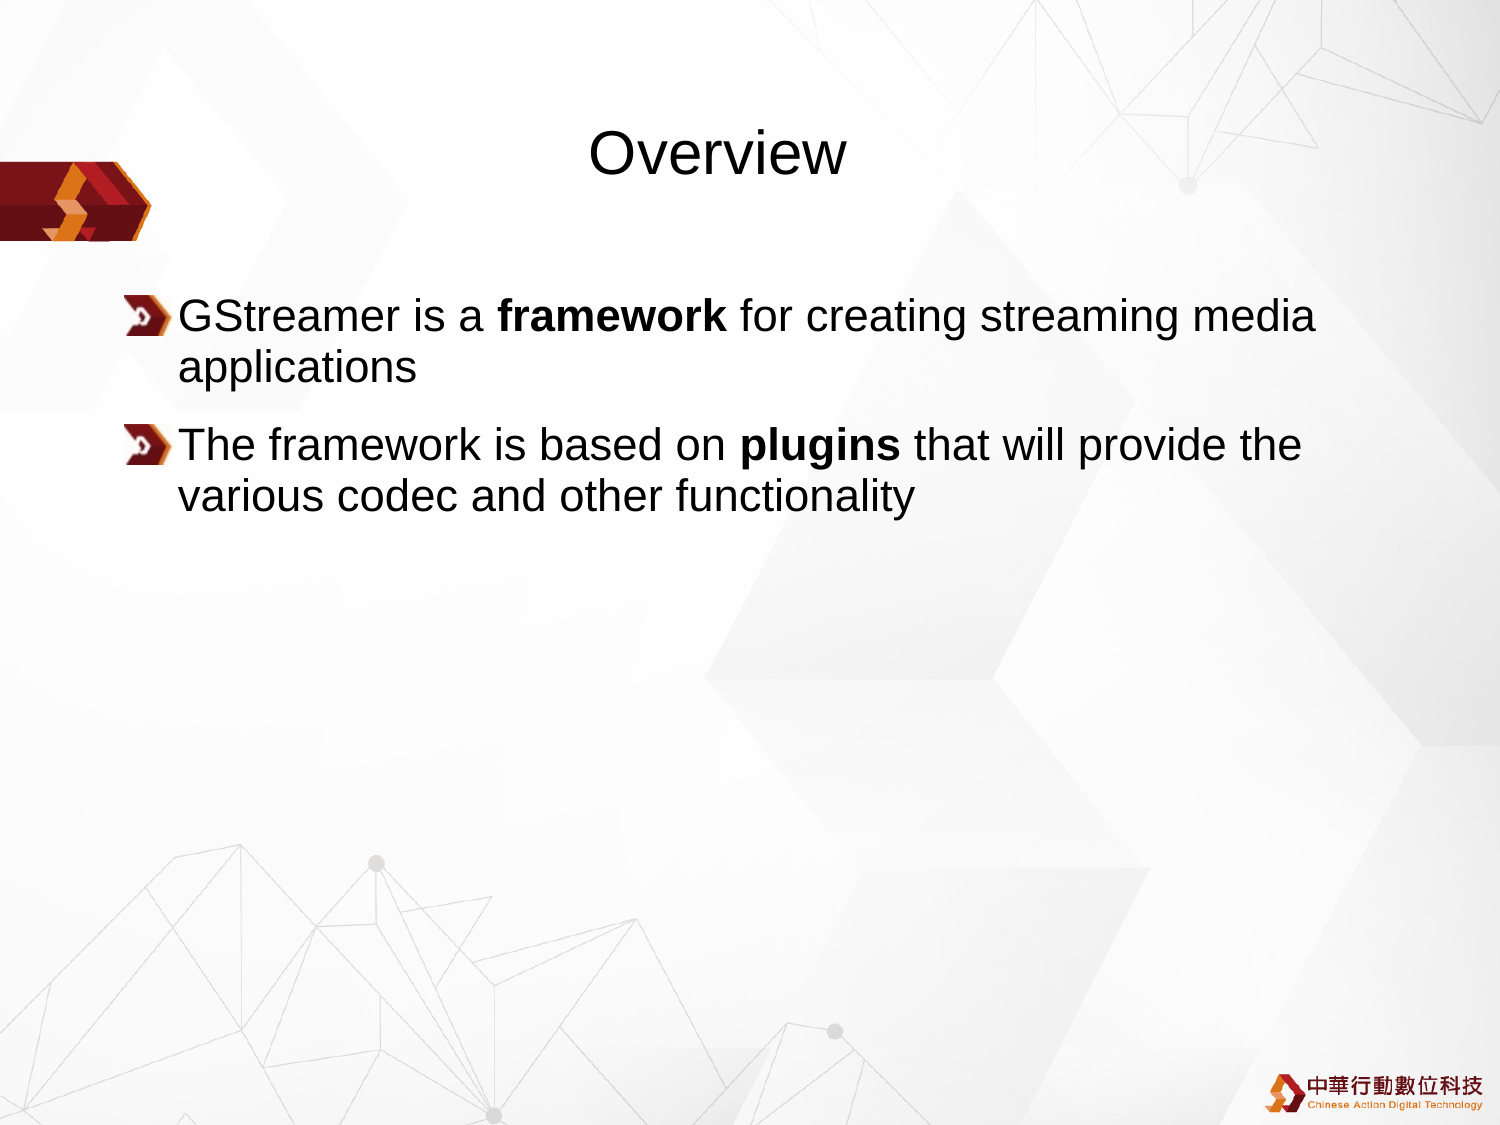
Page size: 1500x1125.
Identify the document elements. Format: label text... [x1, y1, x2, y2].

picture [0, 0, 1500, 1125]
list GStreamer is a framework for creating streaming media applications The framework is based on plugins that will provide the various codec and other functionality [107, 290, 1425, 943]
title Overview [182, 99, 1254, 207]
